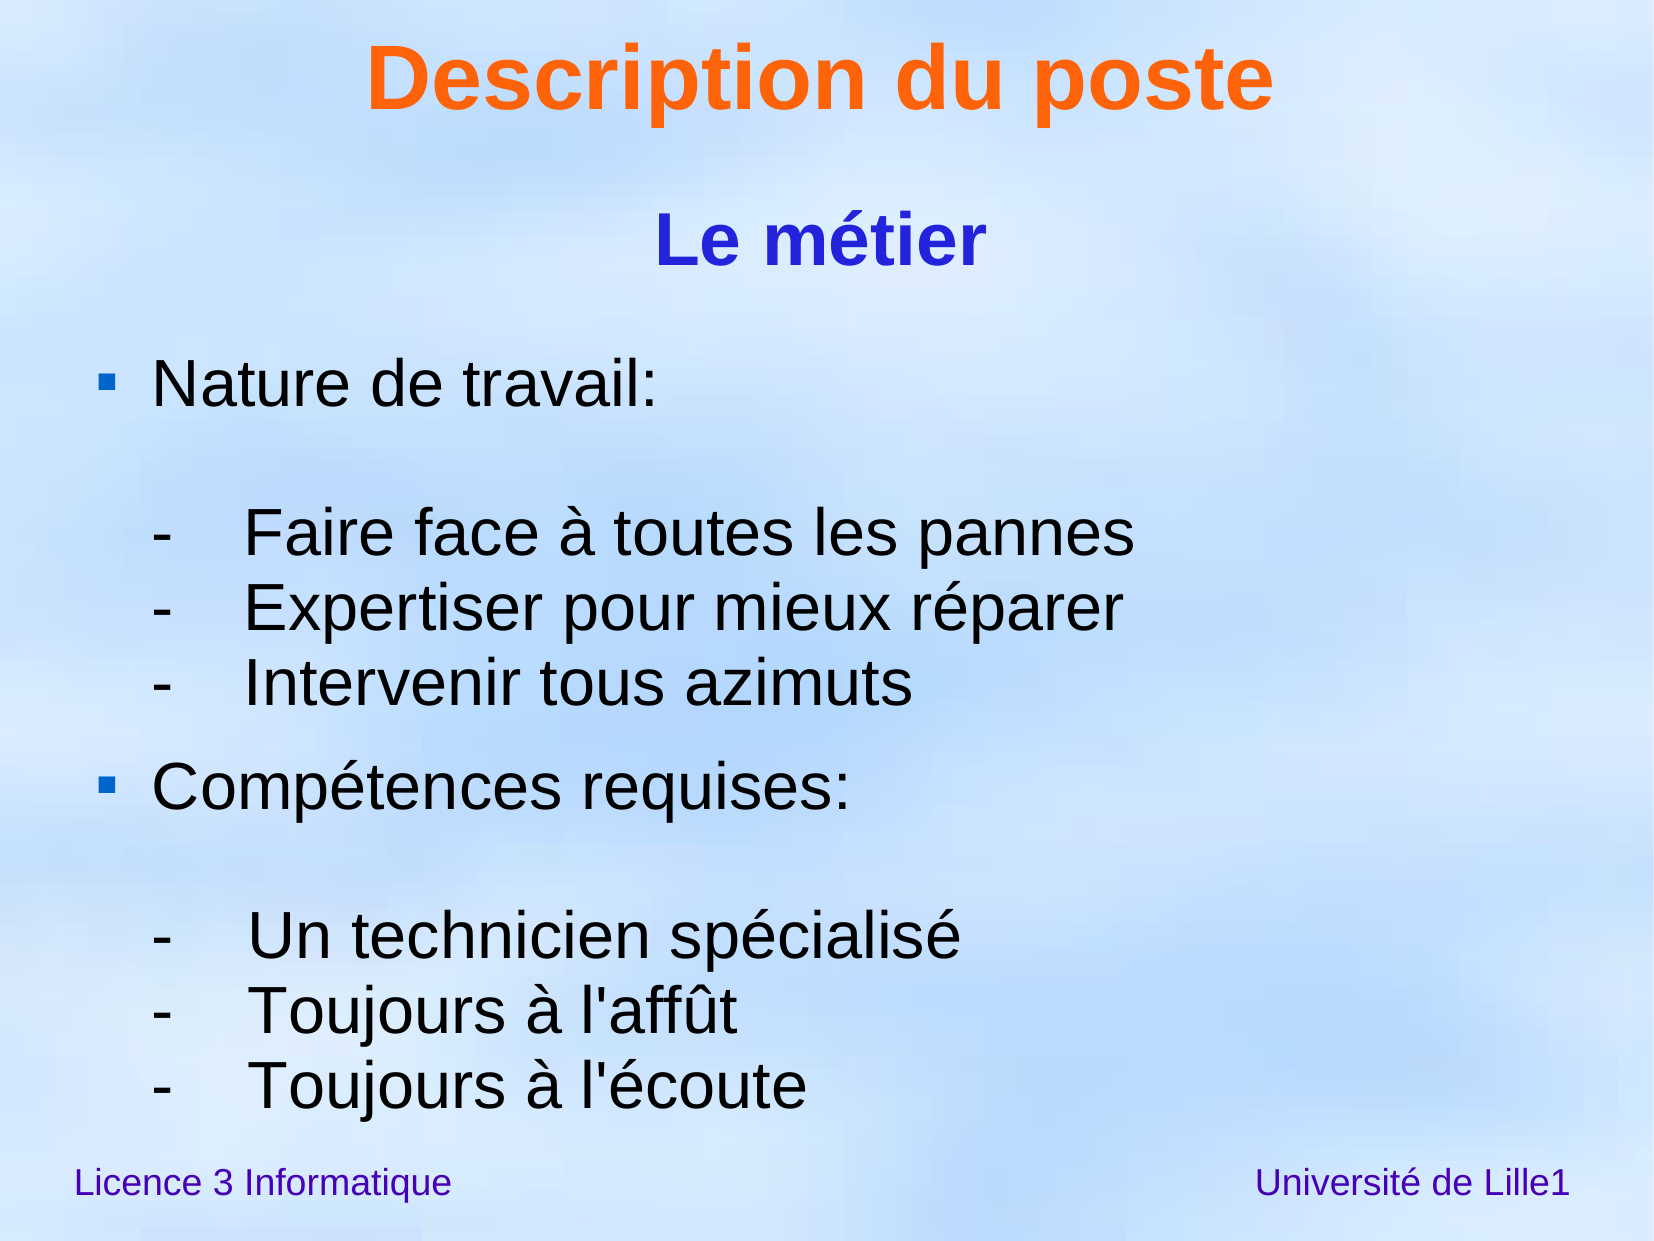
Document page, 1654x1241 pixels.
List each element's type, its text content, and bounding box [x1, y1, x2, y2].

text_box Licence 3 Informatique Université de Lille1 [59, 1153, 1625, 1211]
picture [0, 0, 1654, 1241]
title Le métier [76, 184, 1565, 296]
list Nature de travail: - Faire face à toutes les pannes - Expertiser pour mieux réparer - Intervenir tous azimuts Compétences requises: - Un technicien spécialisé - Toujours à l'affût - Toujours à l'écoute [80, 345, 1570, 1150]
title Description du poste [76, 7, 1565, 148]
